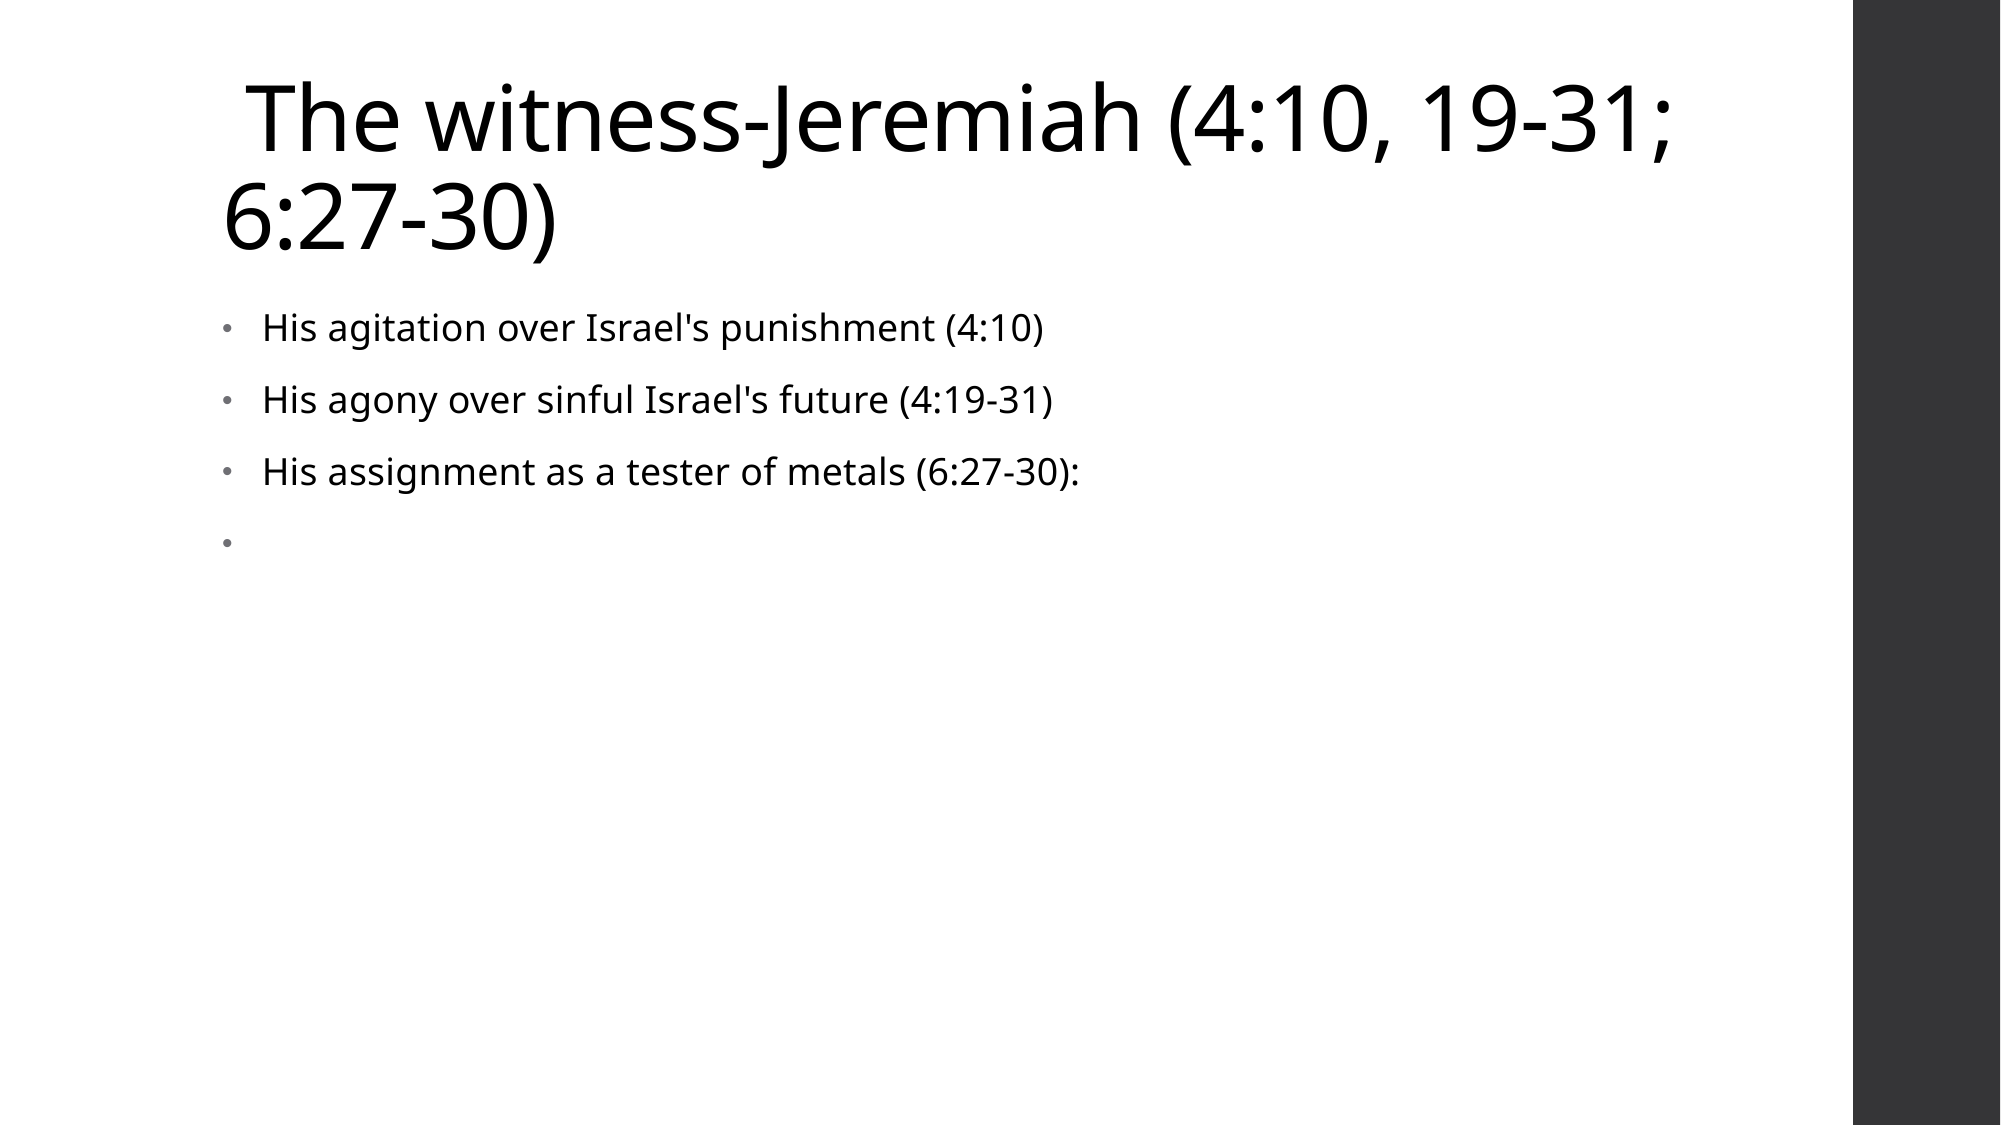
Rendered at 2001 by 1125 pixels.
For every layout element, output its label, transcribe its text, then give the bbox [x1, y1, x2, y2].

title The witness-Jeremiah (4:10, 19-31; 6:27-30) [206, 60, 1797, 278]
list His agitation over Israel's punishment (4:10) His agony over sinful Israel's future (4:19-31) His assignment as a tester of metals (6:27-30): [206, 299, 1617, 1014]
